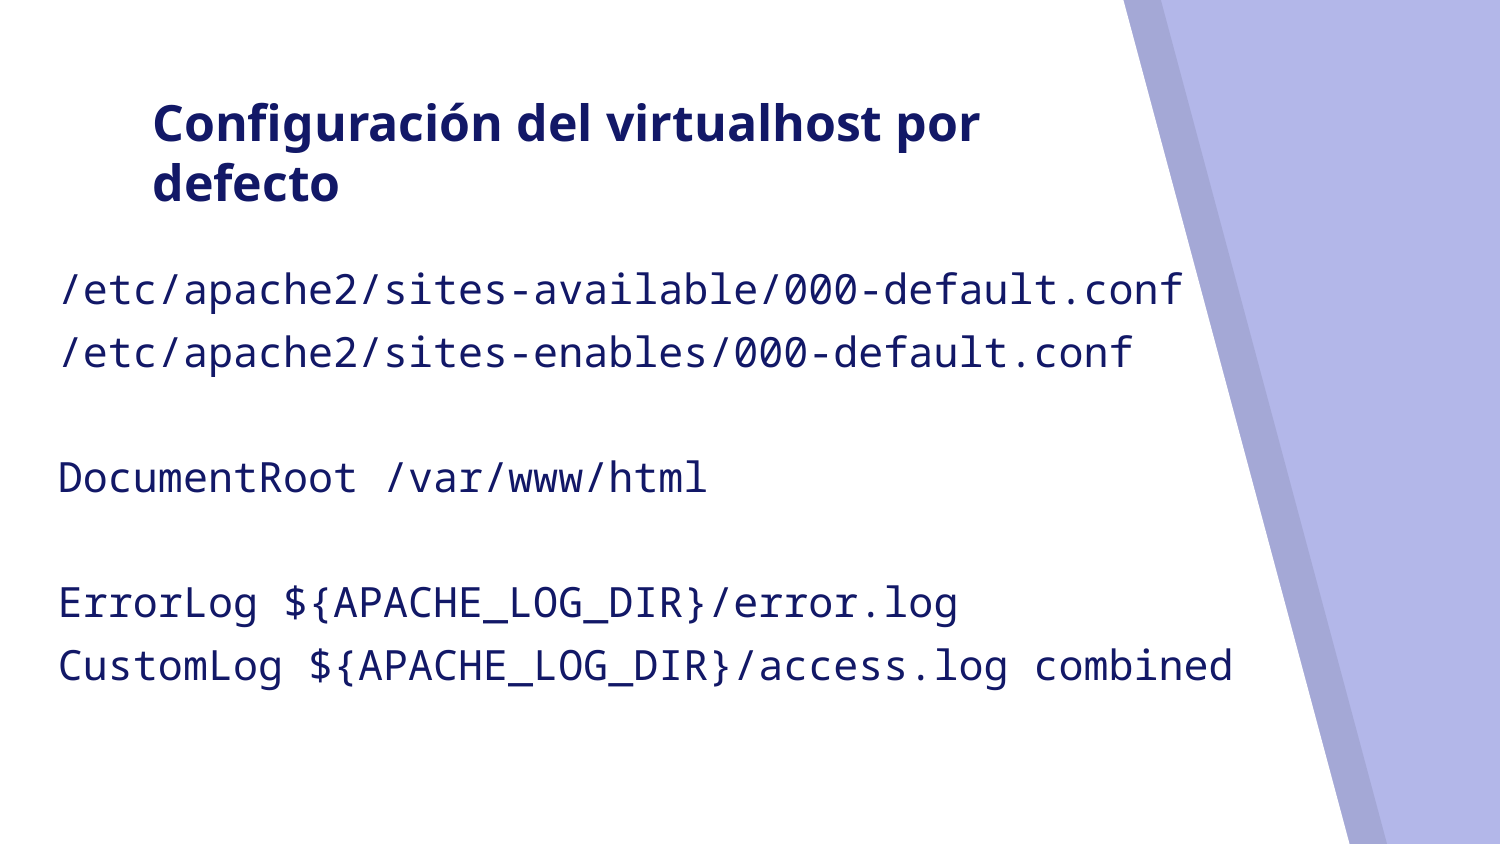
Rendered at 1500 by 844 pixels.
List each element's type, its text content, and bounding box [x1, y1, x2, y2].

list /etc/apache2/sites-available/000-default.conf /etc/apache2/sites-enables/000-default.conf DocumentRoot /var/www/html ErrorLog ${APACHE_LOG_DIR}/error.log CustomLog ${APACHE_LOG_DIR}/access.log combined [42, 248, 1276, 497]
title Configuración del virtualhost por defecto [137, 146, 1011, 227]
